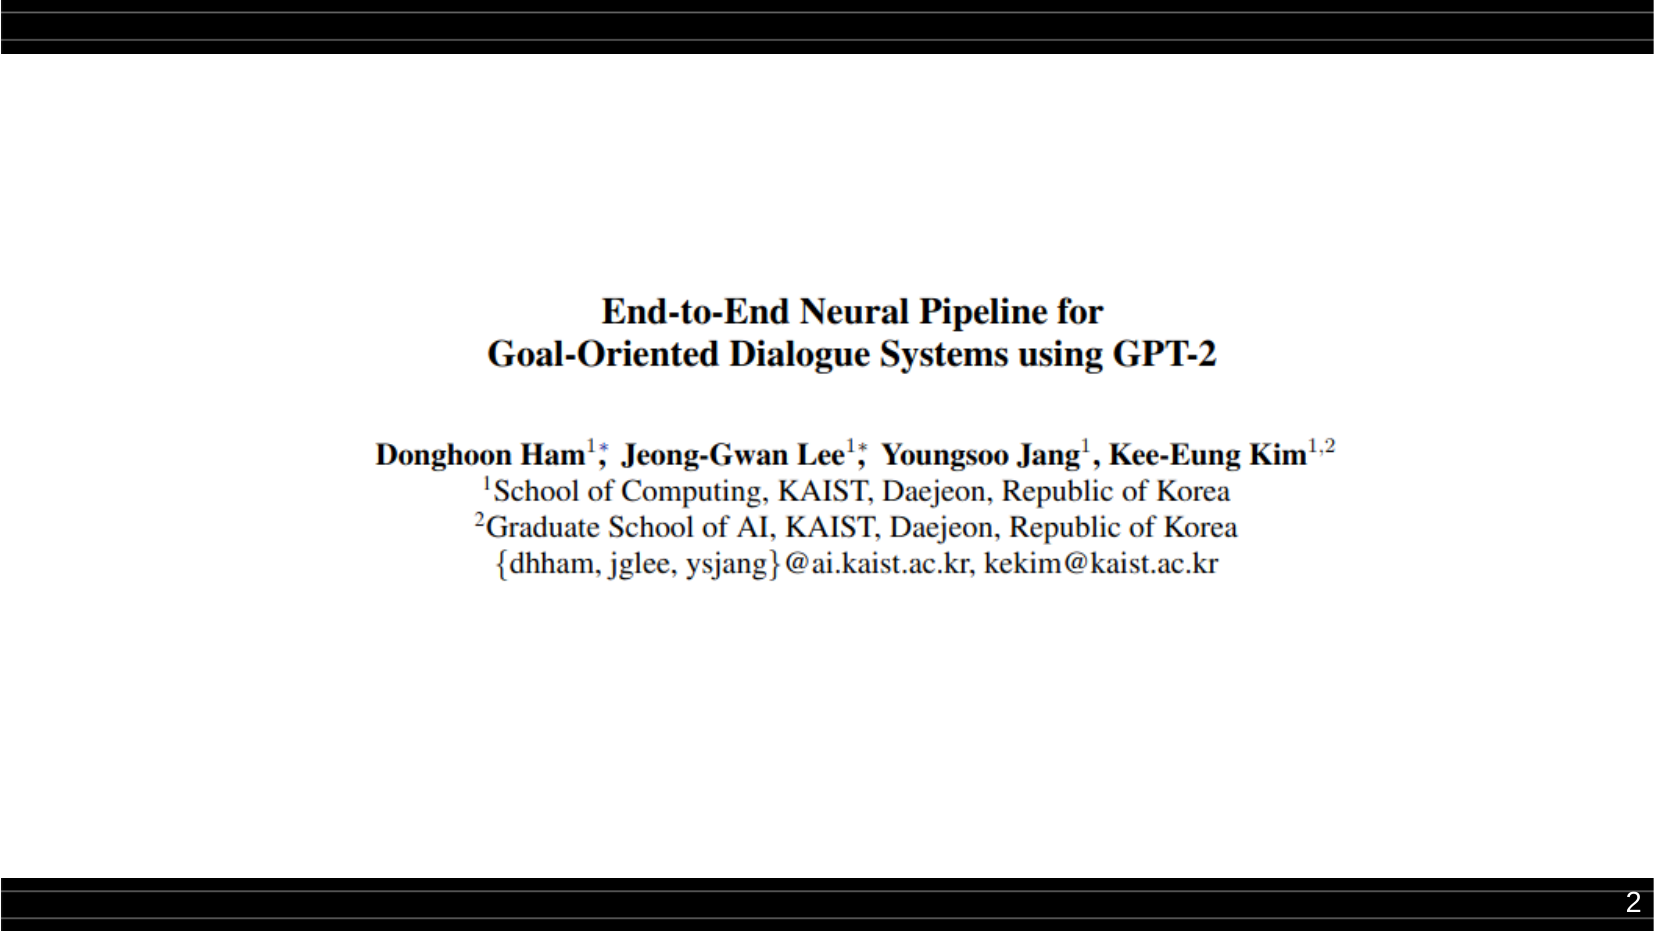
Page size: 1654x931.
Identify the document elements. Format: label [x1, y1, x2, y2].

picture [1, 0, 1654, 54]
picture [210, 239, 1467, 658]
picture [1, 878, 1654, 931]
